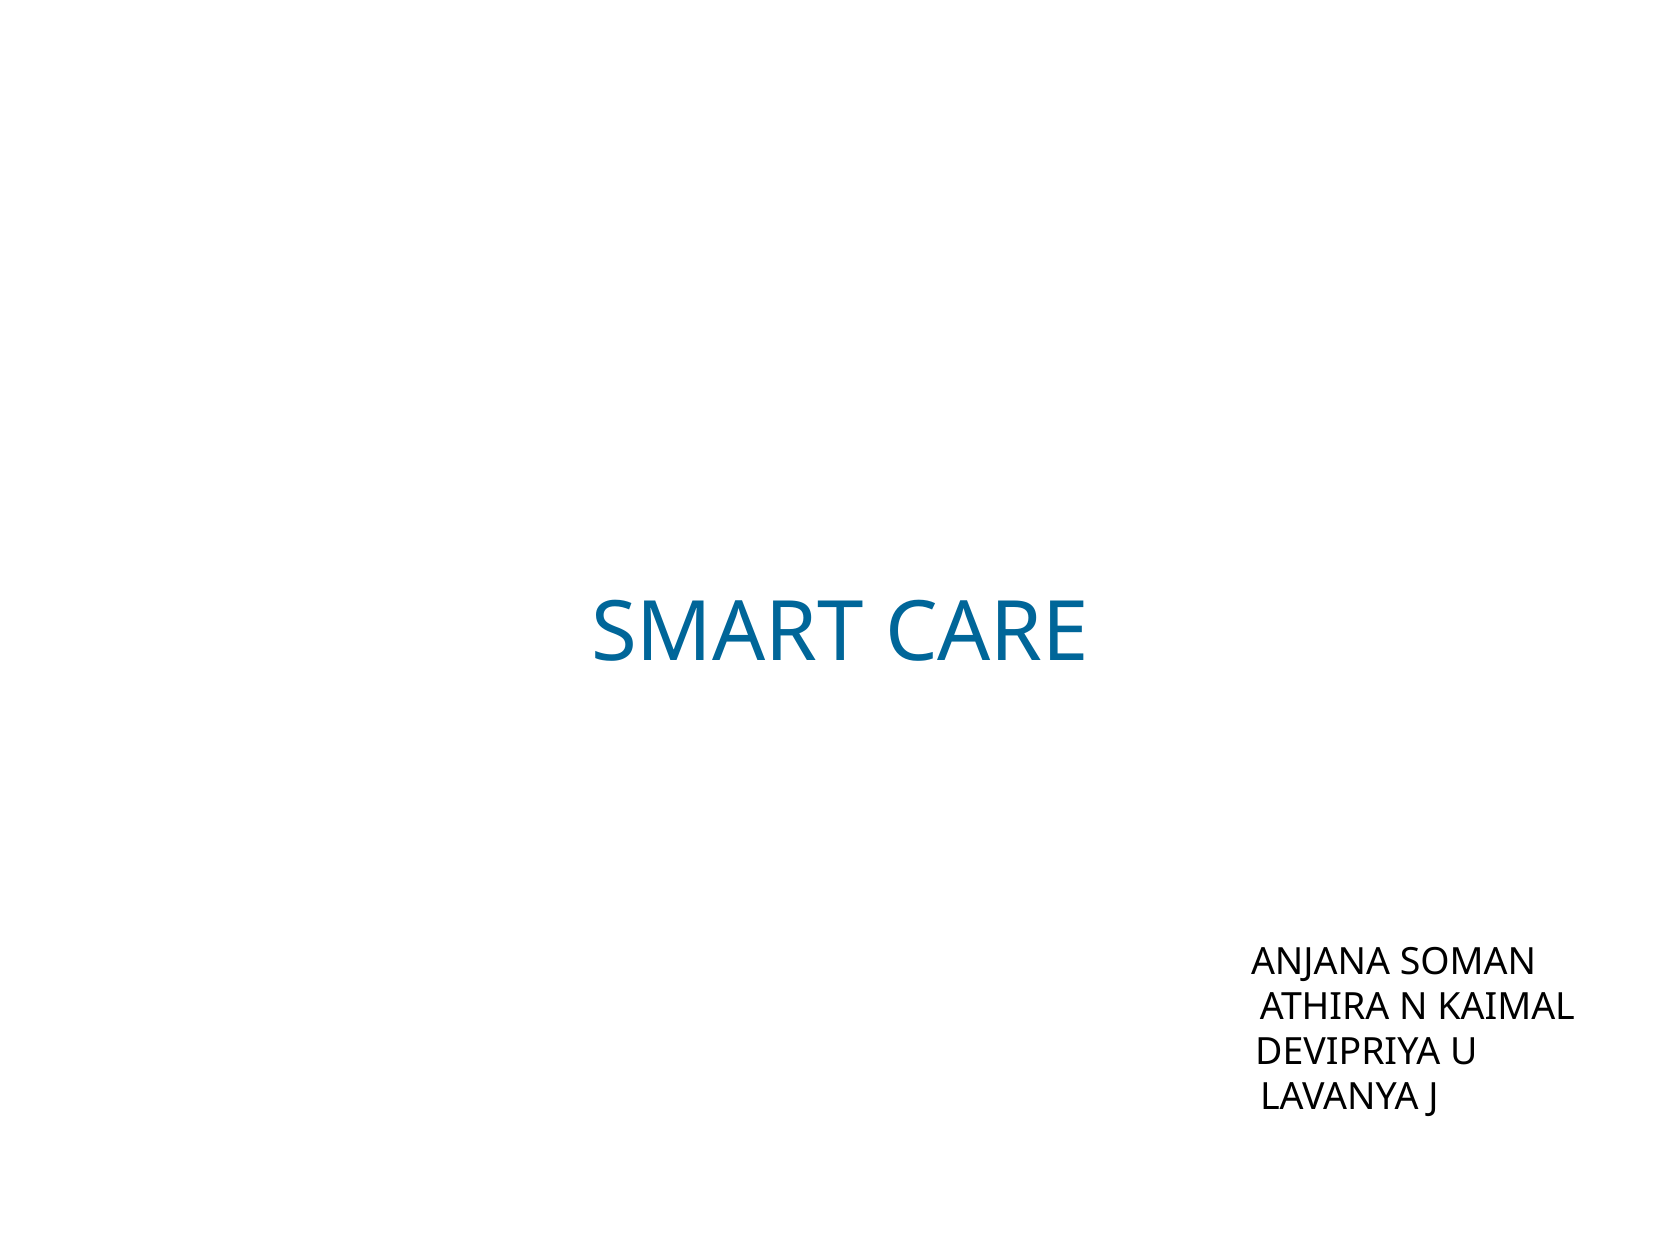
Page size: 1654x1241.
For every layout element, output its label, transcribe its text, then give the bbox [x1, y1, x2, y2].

text_box SMART CARE ANJANA SOMAN ATHIRA N KAIMAL DEVIPRIYA U LAVANYA J [90, 120, 1590, 1241]
